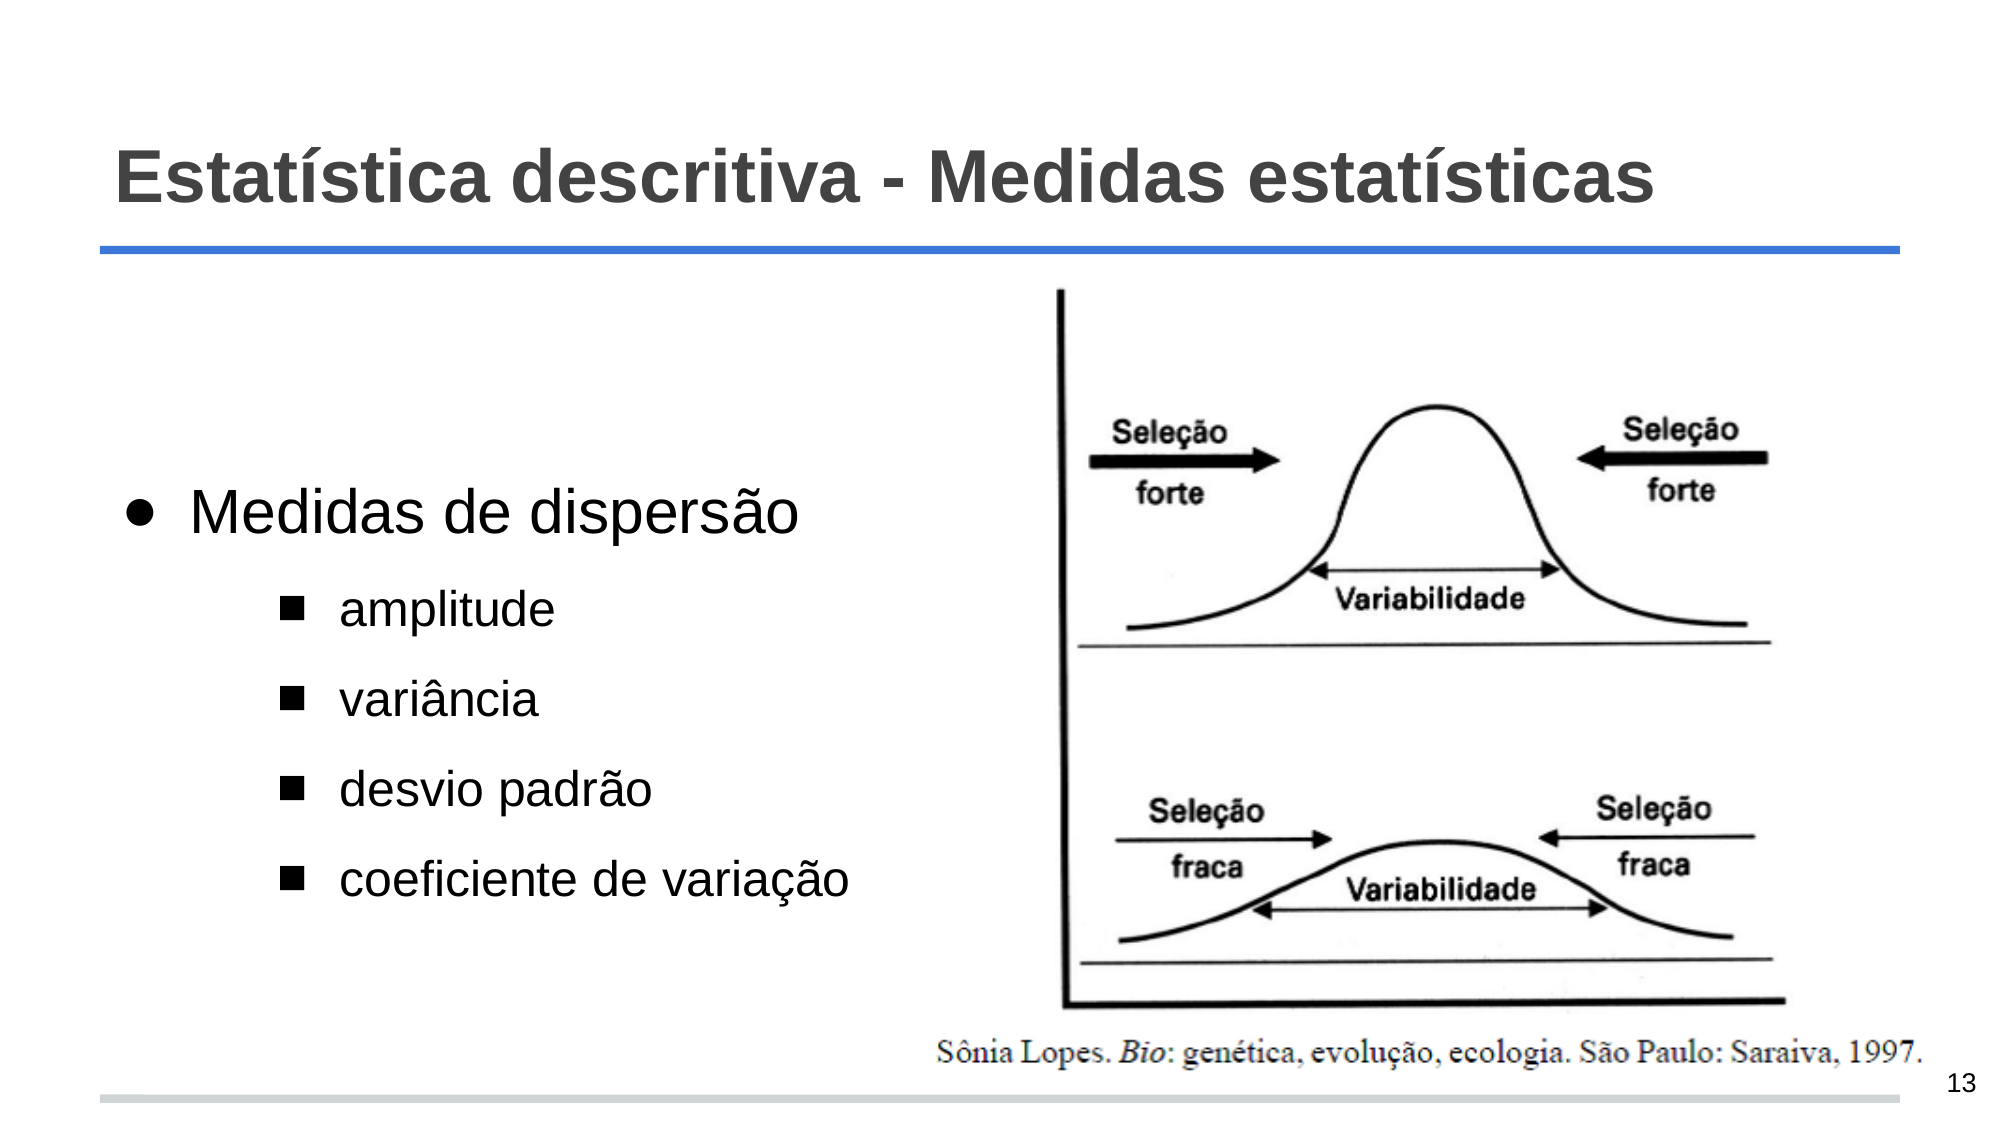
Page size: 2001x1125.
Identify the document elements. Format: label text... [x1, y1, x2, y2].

picture [922, 262, 1942, 1078]
title Estatística descritiva - Medidas estatísticas [99, 45, 1900, 233]
list Medidas de dispersão amplitude variância desvio padrão coeficiente de variação [99, 262, 922, 1078]
slide_number <number> [1871, 1038, 1992, 1125]
